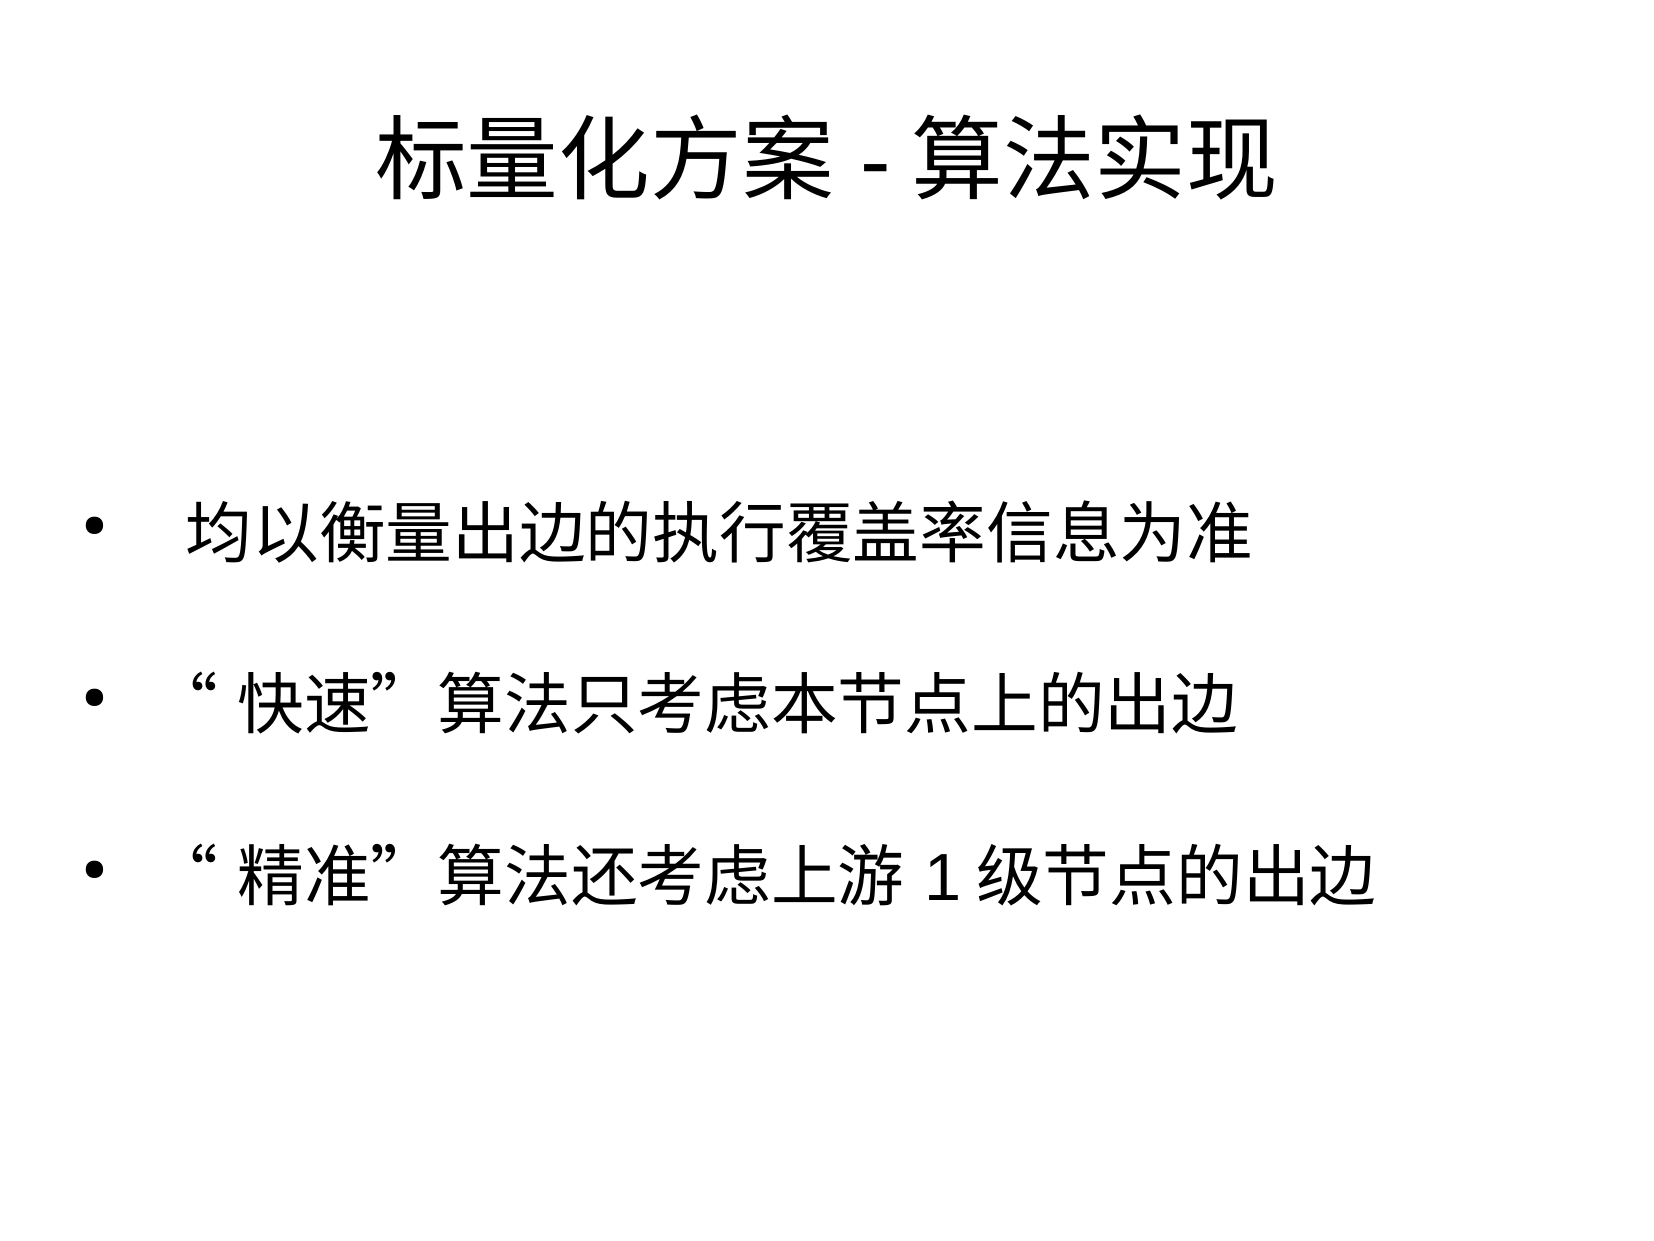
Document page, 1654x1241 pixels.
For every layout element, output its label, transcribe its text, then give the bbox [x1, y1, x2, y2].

subtitle 均以衡量出边的执行覆盖率信息为准 “快速”算法只考虑本节点上的出边 “精准”算法还考虑上游1级节点的出边 [82, 290, 1571, 1109]
title 标量化方案-算法实现 [82, 49, 1571, 257]
